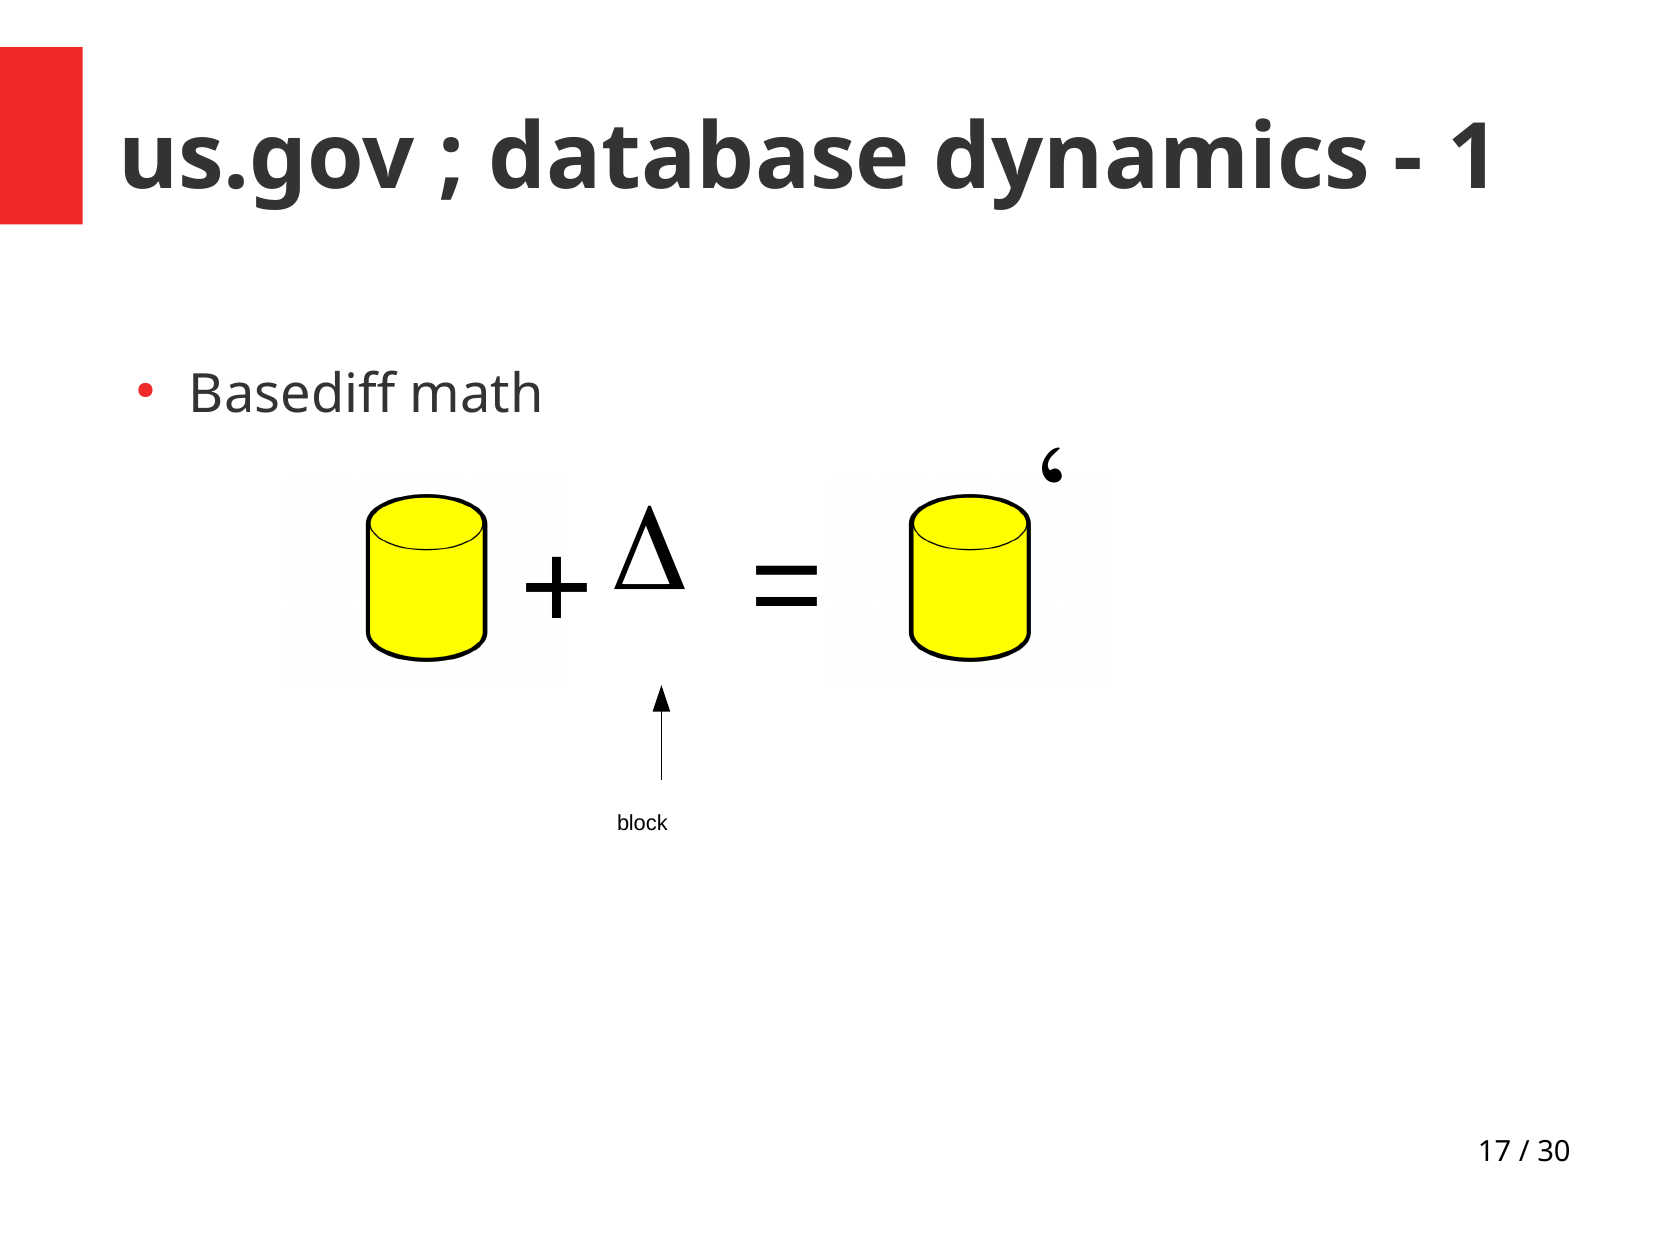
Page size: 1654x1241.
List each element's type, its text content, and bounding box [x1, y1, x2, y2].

text_box block [602, 803, 720, 860]
text_box + [505, 509, 596, 664]
picture [283, 472, 567, 686]
text_box = [735, 506, 826, 662]
title us.gov ; database dynamics - 1 [118, 45, 1571, 260]
picture [826, 472, 1111, 686]
text_box D [596, 495, 703, 665]
list Basediff math [118, 354, 1536, 1074]
text_box ‘ [1022, 443, 1082, 613]
